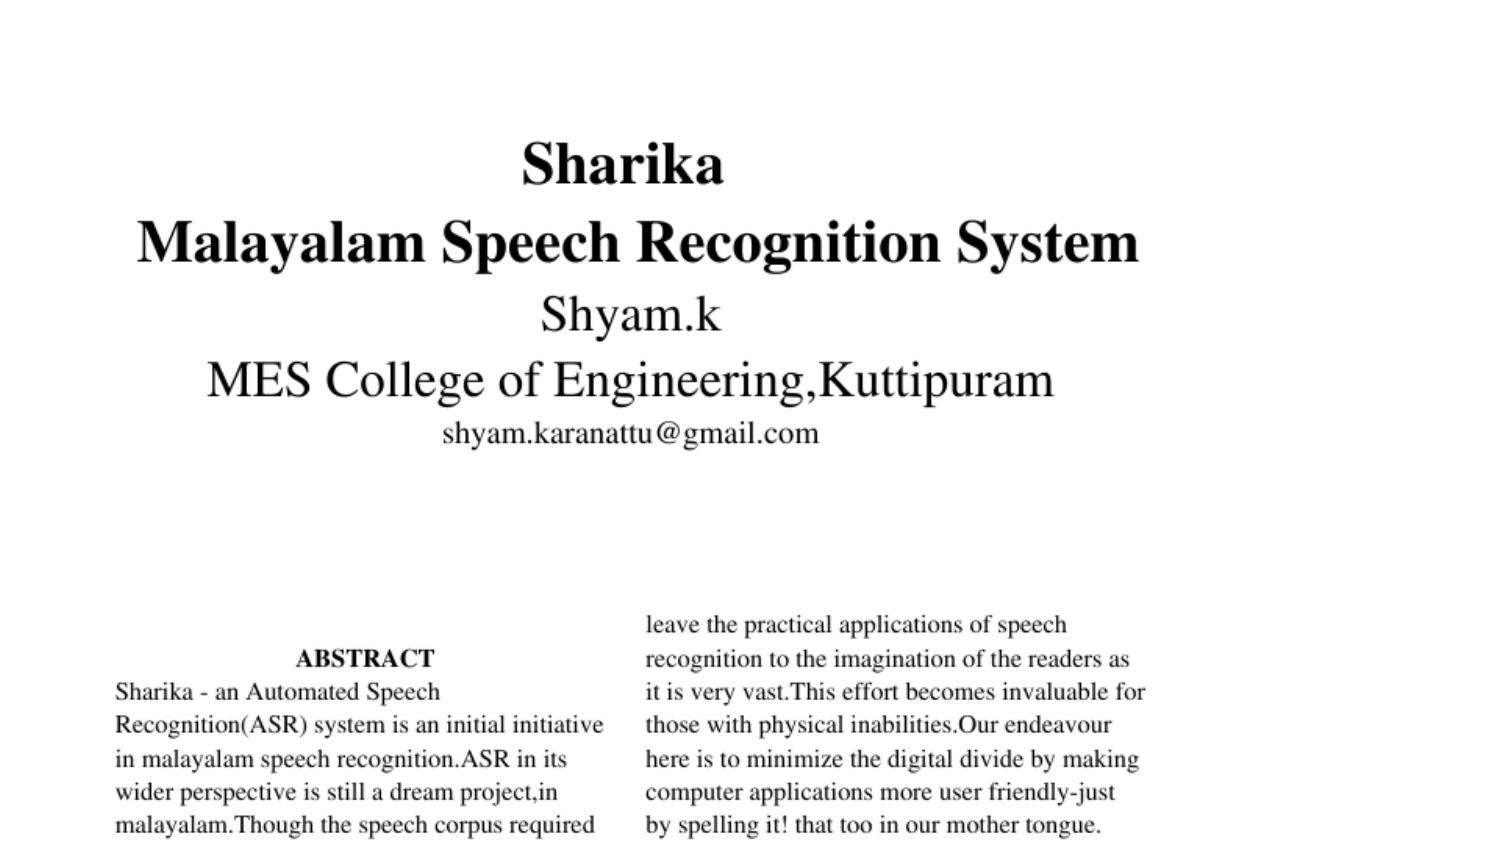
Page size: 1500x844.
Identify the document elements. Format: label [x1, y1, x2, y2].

picture [0, 0, 1266, 844]
